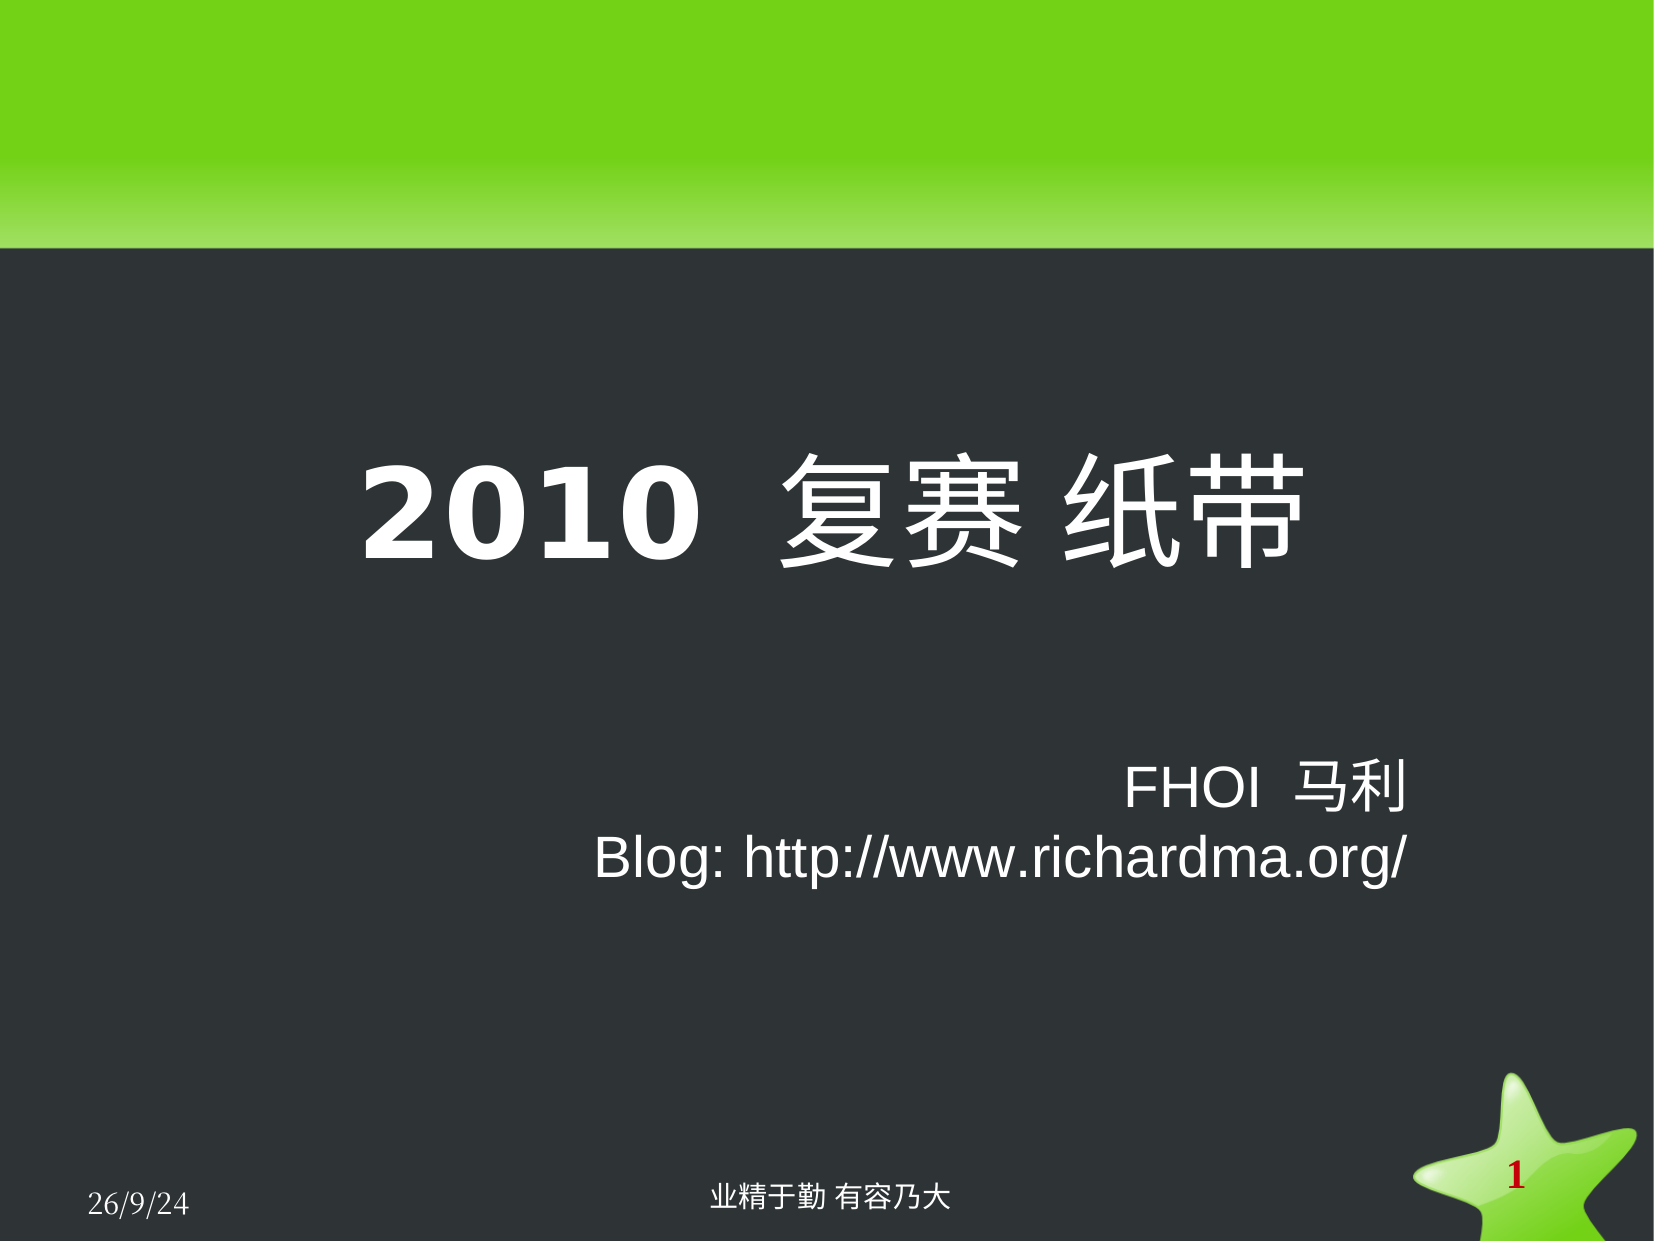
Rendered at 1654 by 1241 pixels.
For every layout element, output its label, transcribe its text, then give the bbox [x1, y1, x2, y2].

title 2010 复赛 纸带 [88, 413, 1577, 606]
text_box FHOI 马利 Blog: http://www.richardma.org/ [206, 738, 1424, 886]
picture [0, 0, 1654, 1241]
